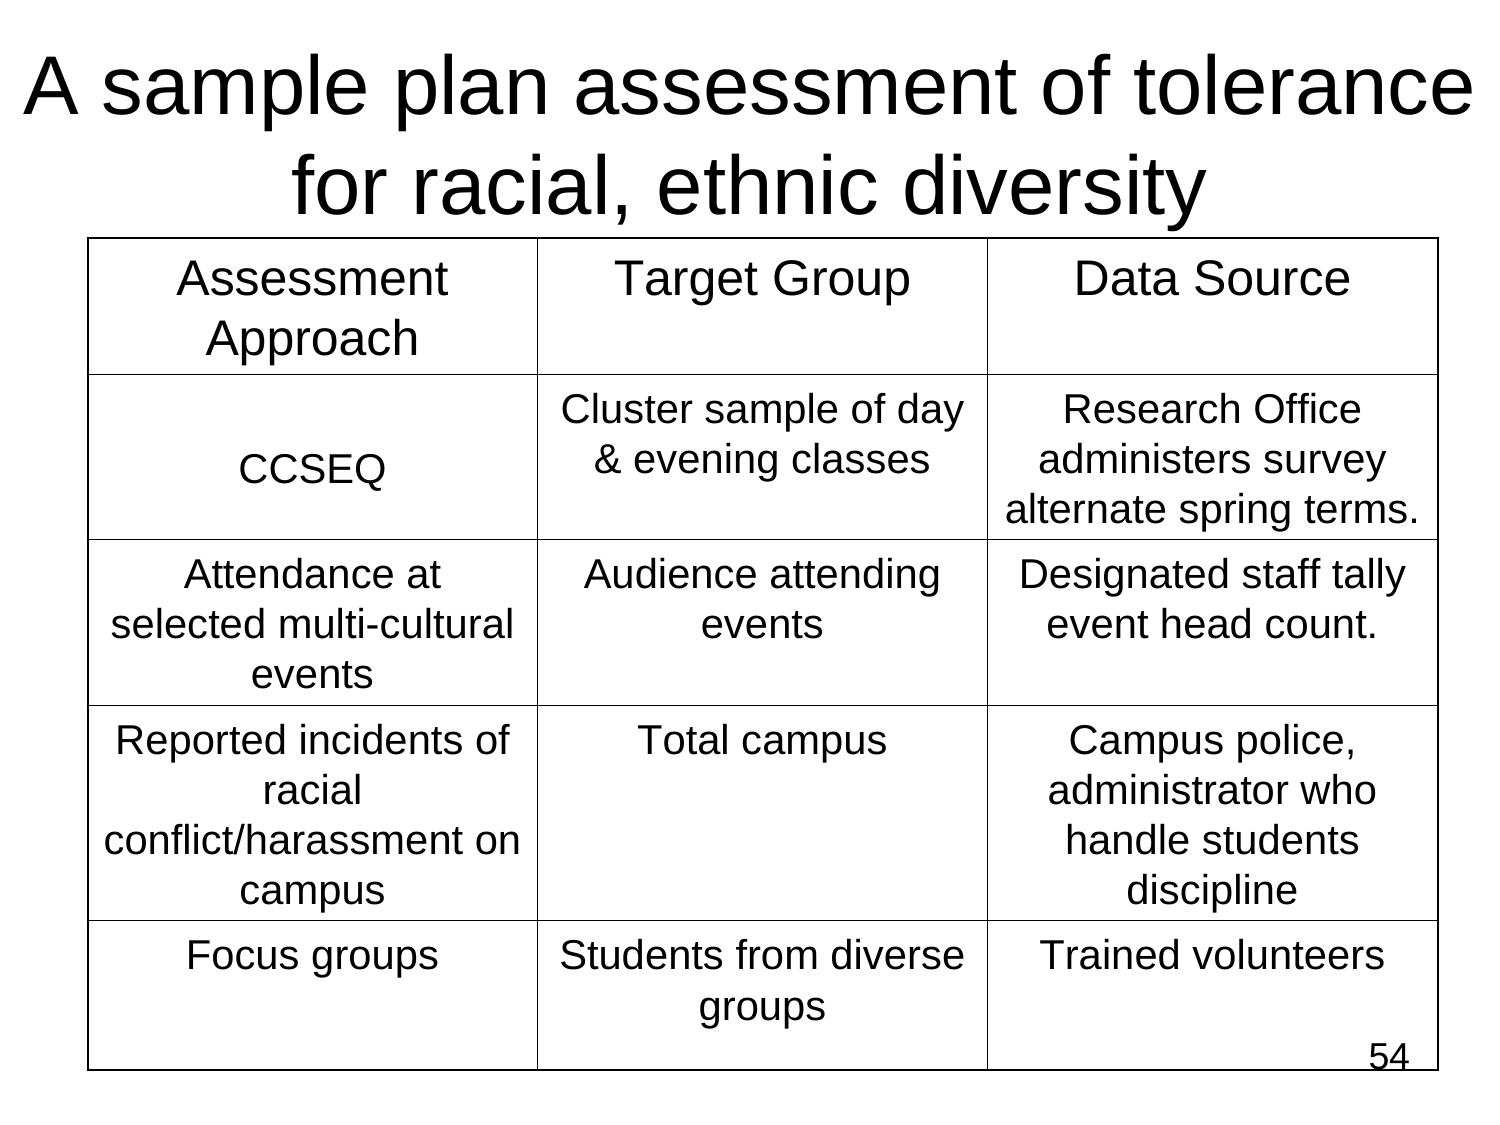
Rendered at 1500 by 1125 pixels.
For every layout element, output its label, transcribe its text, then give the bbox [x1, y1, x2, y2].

table_cell Total campus [538, 706, 987, 920]
table_cell Cluster sample of day & evening classes [538, 375, 987, 539]
table_cell Attendance at selected multi-cultural events [89, 540, 537, 705]
table_cell Trained volunteers [988, 921, 1437, 1069]
table_cell Audience attending events [538, 540, 987, 705]
title A sample plan assessment of tolerance for racial, ethnic diversity [0, 37, 1500, 225]
table_cell CCSEQ [89, 375, 537, 539]
table_header Target Group [538, 239, 987, 374]
table_cell Students from diverse groups [538, 921, 987, 1069]
table_cell Campus police, administrator who handle students discipline [988, 706, 1437, 920]
table_cell Research Office administers survey alternate spring terms. [988, 375, 1437, 539]
table_header Data Source [988, 239, 1437, 374]
table_cell Reported incidents of racial conflict/harassment on campus [89, 706, 537, 920]
table_cell Designated staff tally event head count. [988, 540, 1437, 705]
table_header Assessment Approach [89, 239, 537, 374]
table_cell Focus groups [89, 921, 537, 1069]
